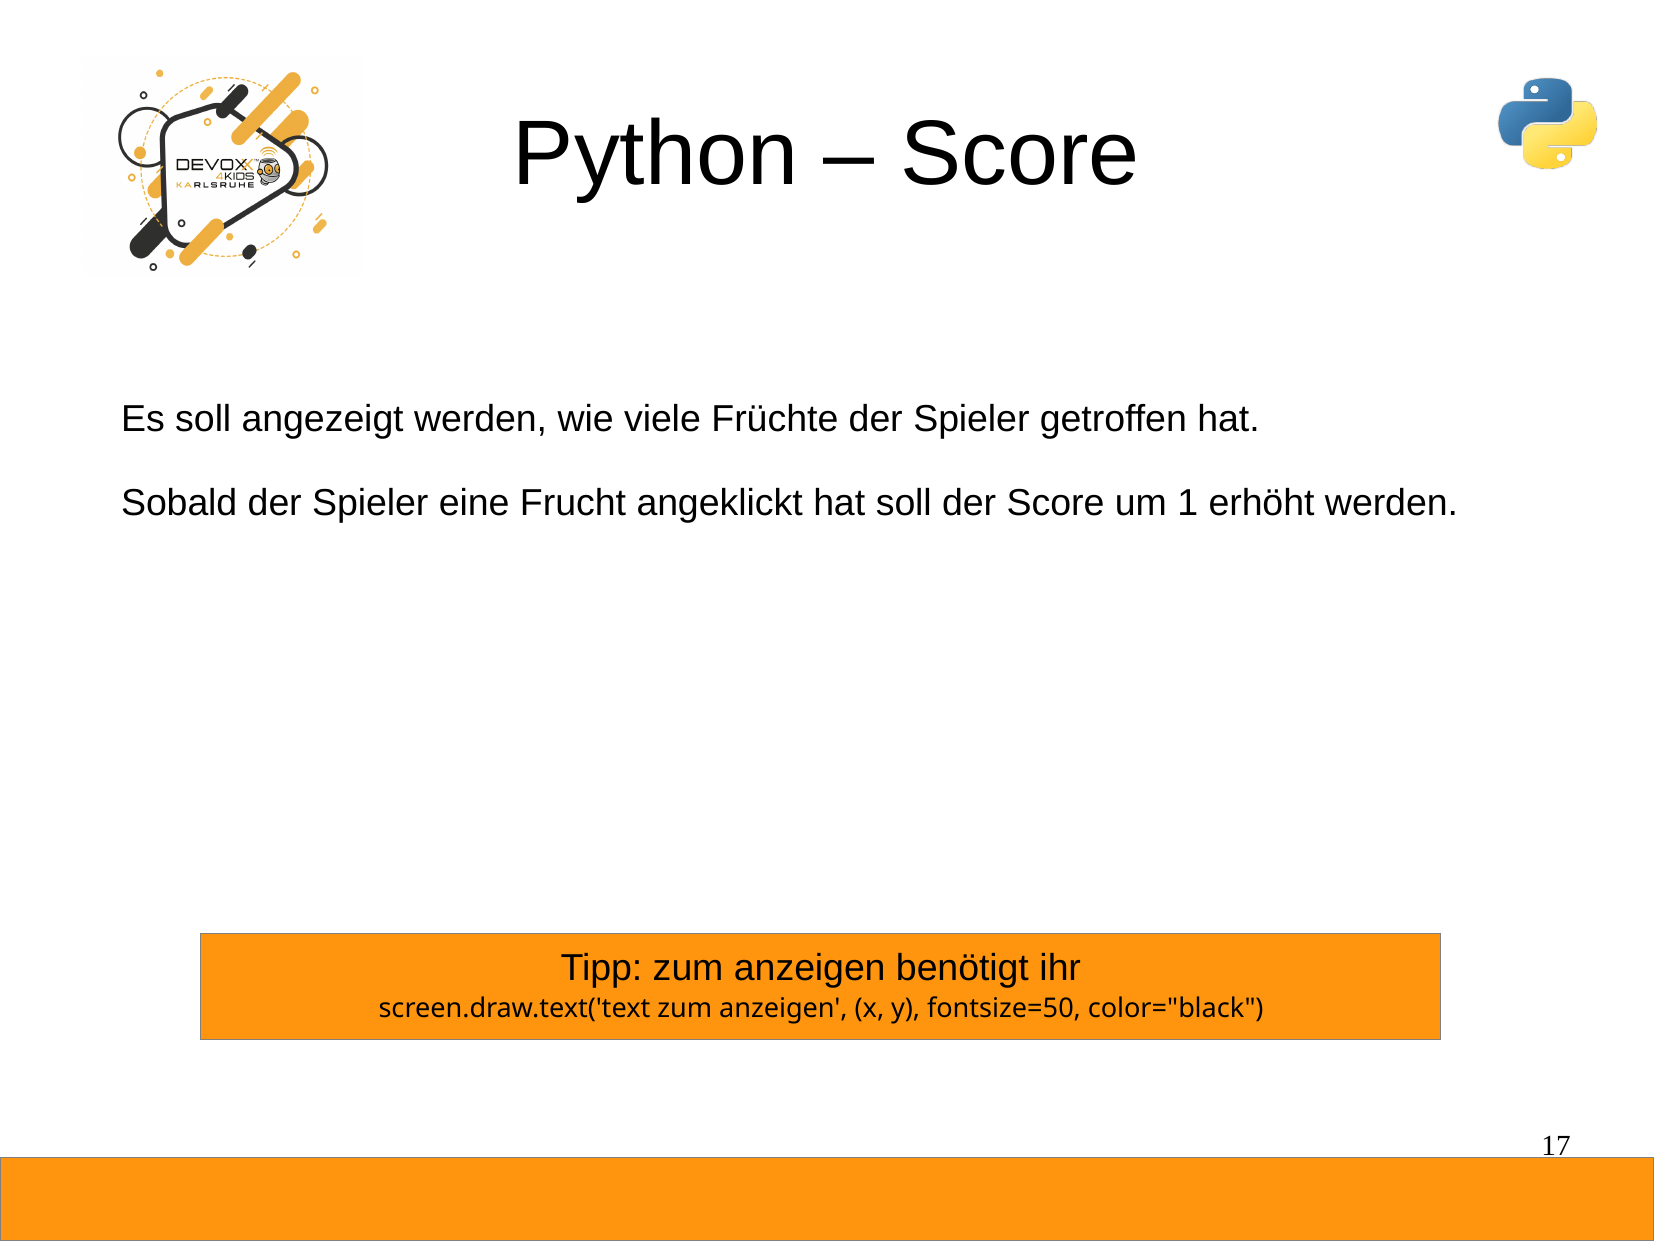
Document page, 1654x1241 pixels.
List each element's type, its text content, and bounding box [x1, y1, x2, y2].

list [94, 791, 1583, 1146]
picture [1476, 58, 1619, 189]
title Python – Score [82, 49, 1571, 257]
text_box Tipp: zum anzeigen benötigt ihr screen.draw.text('text zum anzeigen', (x, y), fontsize=50, color="black") [200, 933, 1441, 1040]
text_box [0, 1157, 1654, 1241]
picture [82, 58, 364, 278]
text_box Es soll angezeigt werden, wie viele Früchte der Spieler getroffen hat. Sobald der Spieler eine Frucht angeklickt hat soll der Score um 1 erhöht werden. [106, 389, 1543, 646]
